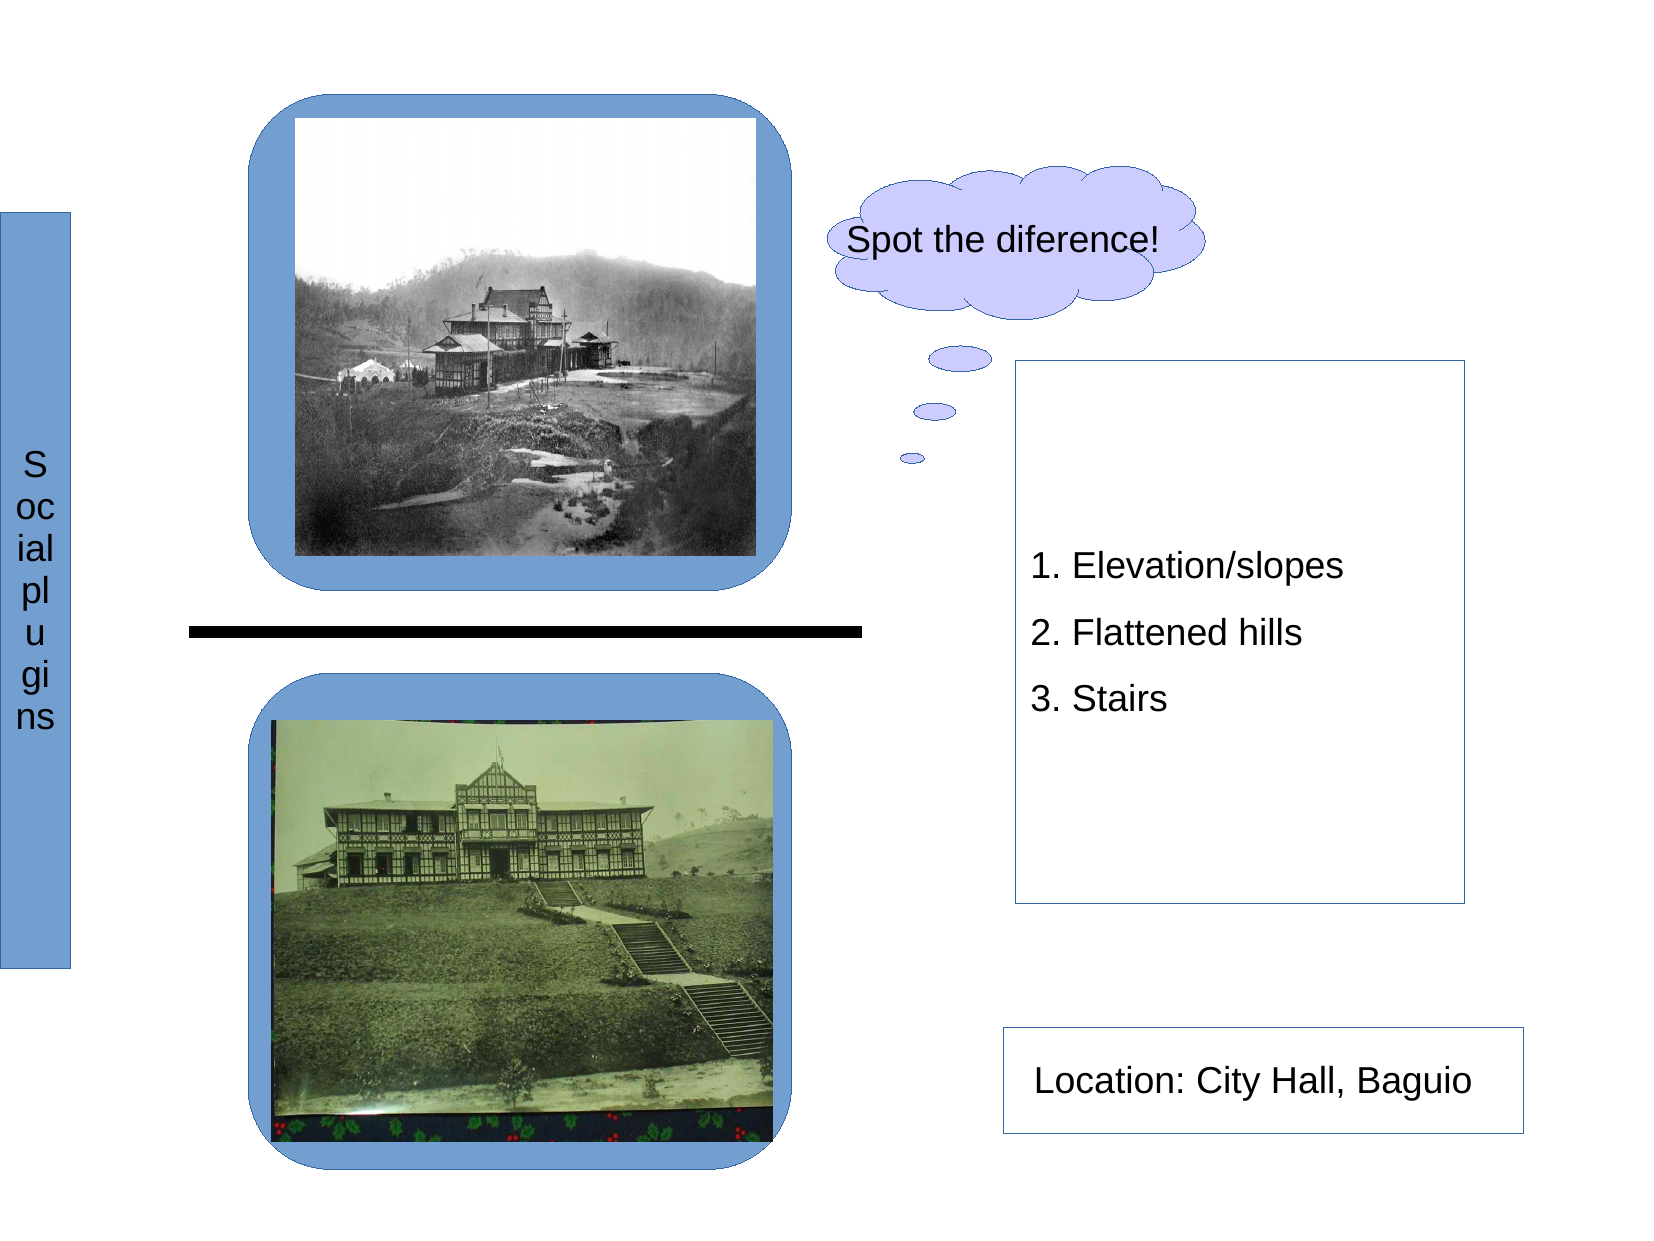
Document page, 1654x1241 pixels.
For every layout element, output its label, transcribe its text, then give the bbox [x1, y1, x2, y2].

picture [295, 118, 756, 556]
text_box 1. Elevation/slopes 2. Flattened hills 3. Stairs [1015, 360, 1465, 904]
text_box [248, 673, 792, 1170]
text_box Social plugins [0, 212, 71, 969]
picture [271, 720, 773, 1143]
text_box Spot the diference! [928, 345, 992, 372]
text_box Spot the diference! [827, 166, 1206, 320]
text_box Spot the diference! [913, 403, 956, 421]
text_box Location: City Hall, Baguio [1003, 1027, 1524, 1134]
text_box [248, 94, 792, 591]
